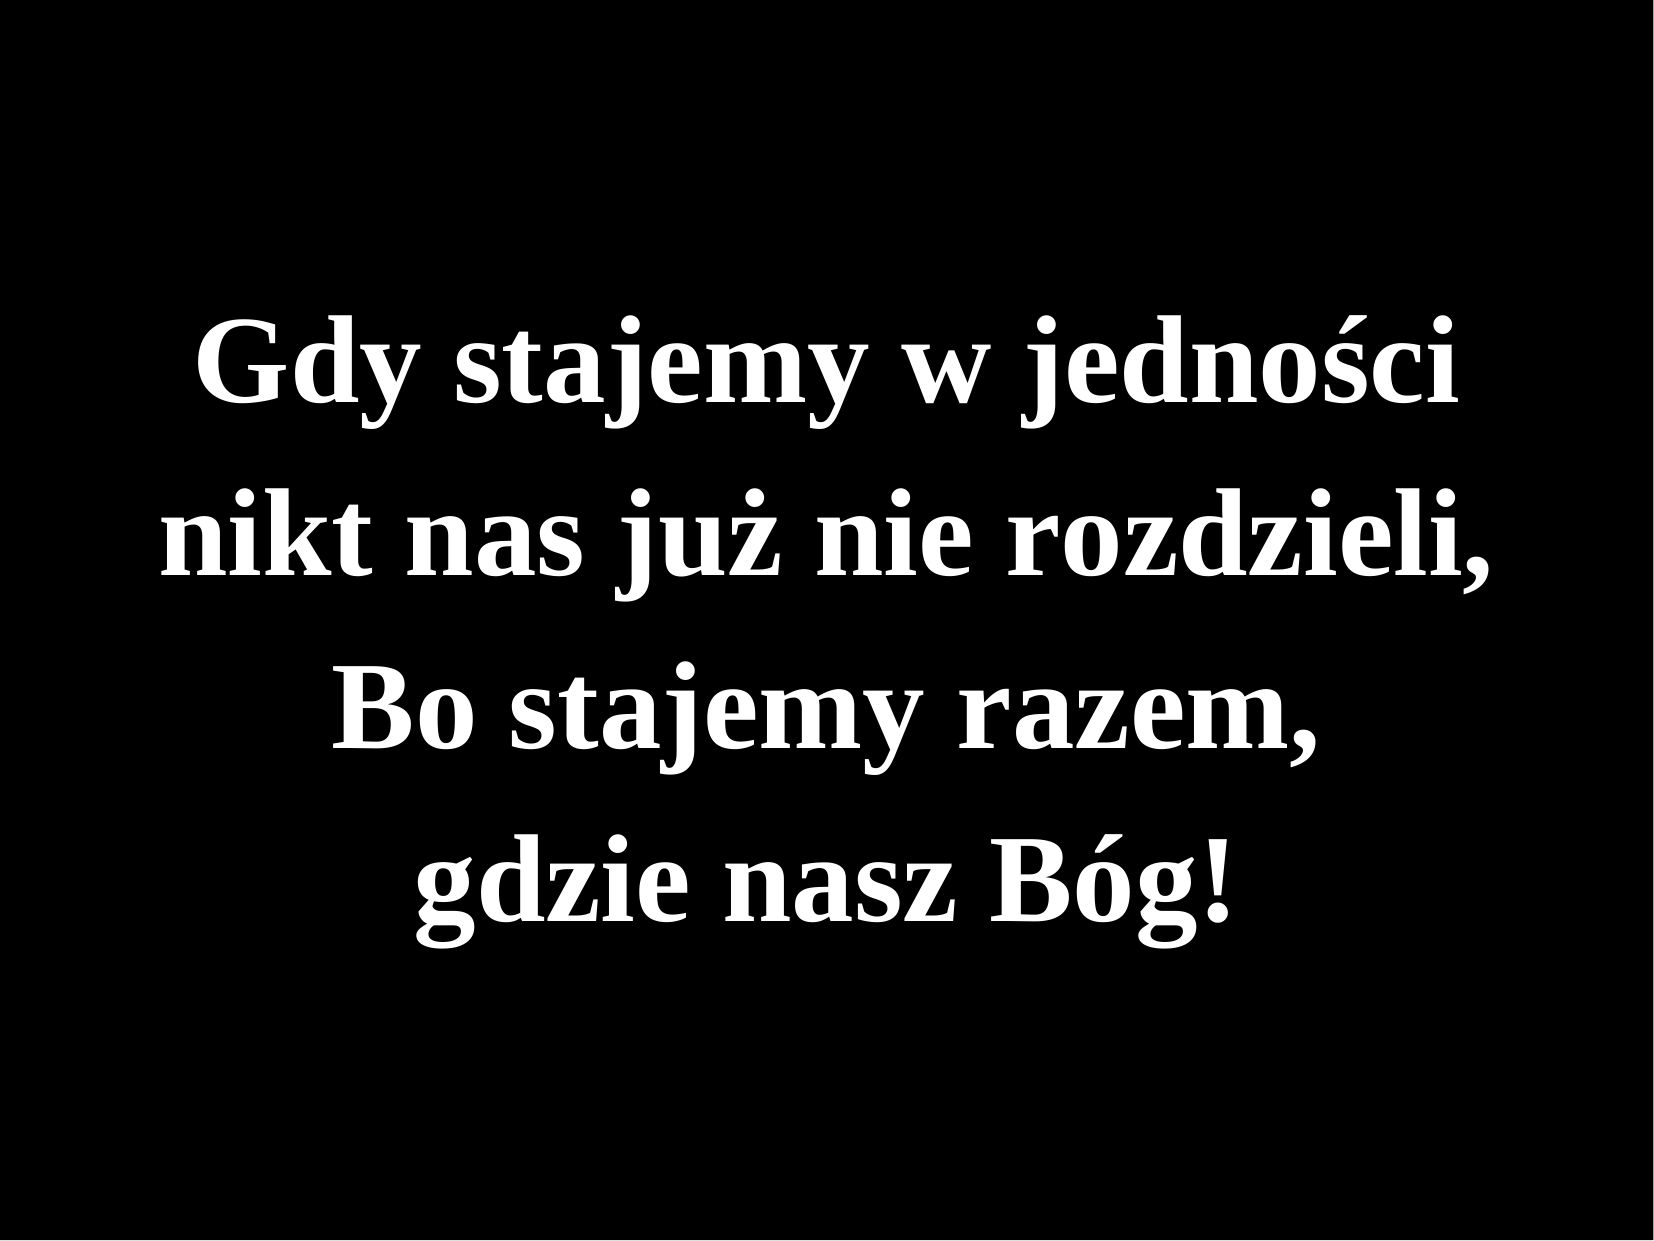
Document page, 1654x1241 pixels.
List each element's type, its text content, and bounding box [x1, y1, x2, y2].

title Gdy stajemy w jedności ppp nikt nas już nie rozdzieli, ppp Bo stajemy razem, ppp gdzie nasz Bóg! [0, 0, 1654, 1241]
